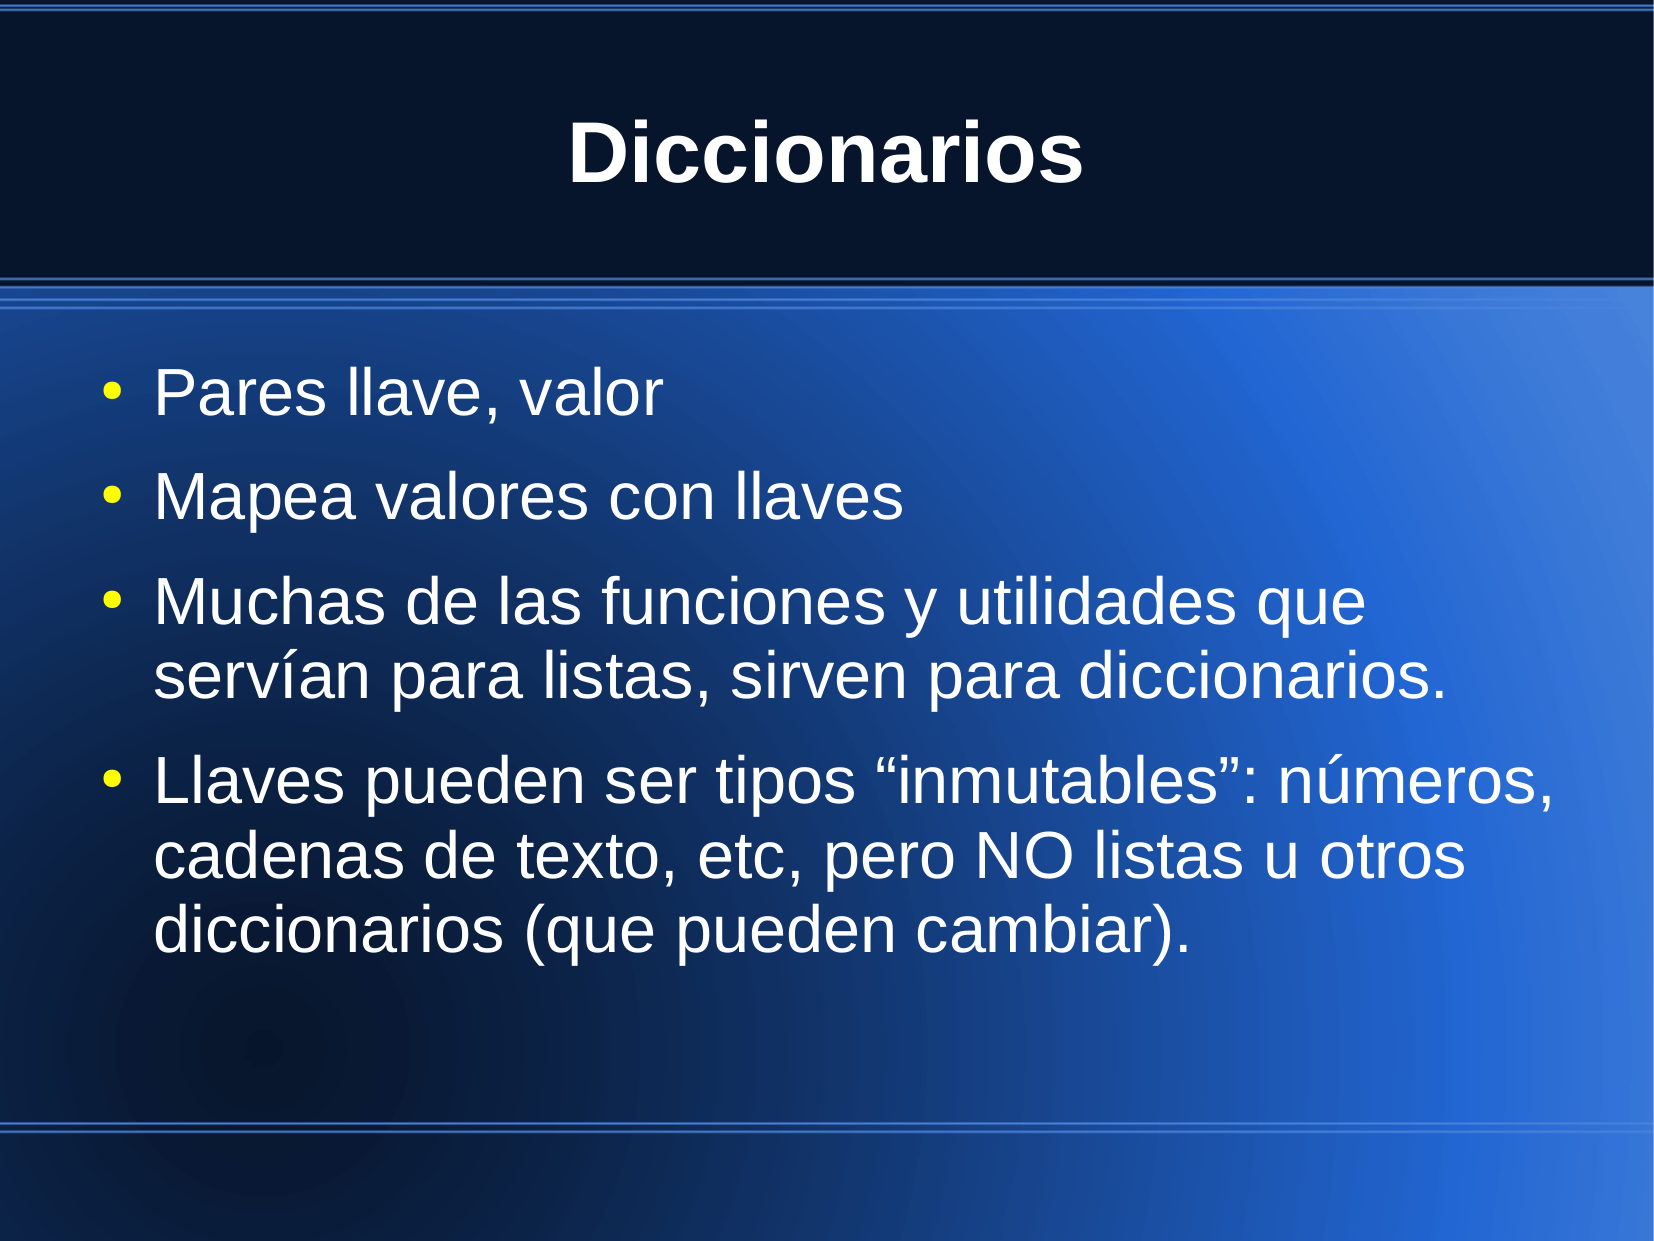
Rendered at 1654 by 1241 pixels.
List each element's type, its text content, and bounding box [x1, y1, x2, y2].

list Pares llave, valor Mapea valores con llaves Muchas de las funciones y utilidades que servían para listas, sirven para diccionarios. Llaves pueden ser tipos “inmutables”: números, cadenas de texto, etc, pero NO listas u otros diccionarios (que pueden cambiar). [82, 355, 1571, 1075]
picture [0, 0, 1654, 1241]
title Diccionarios [82, 49, 1571, 257]
